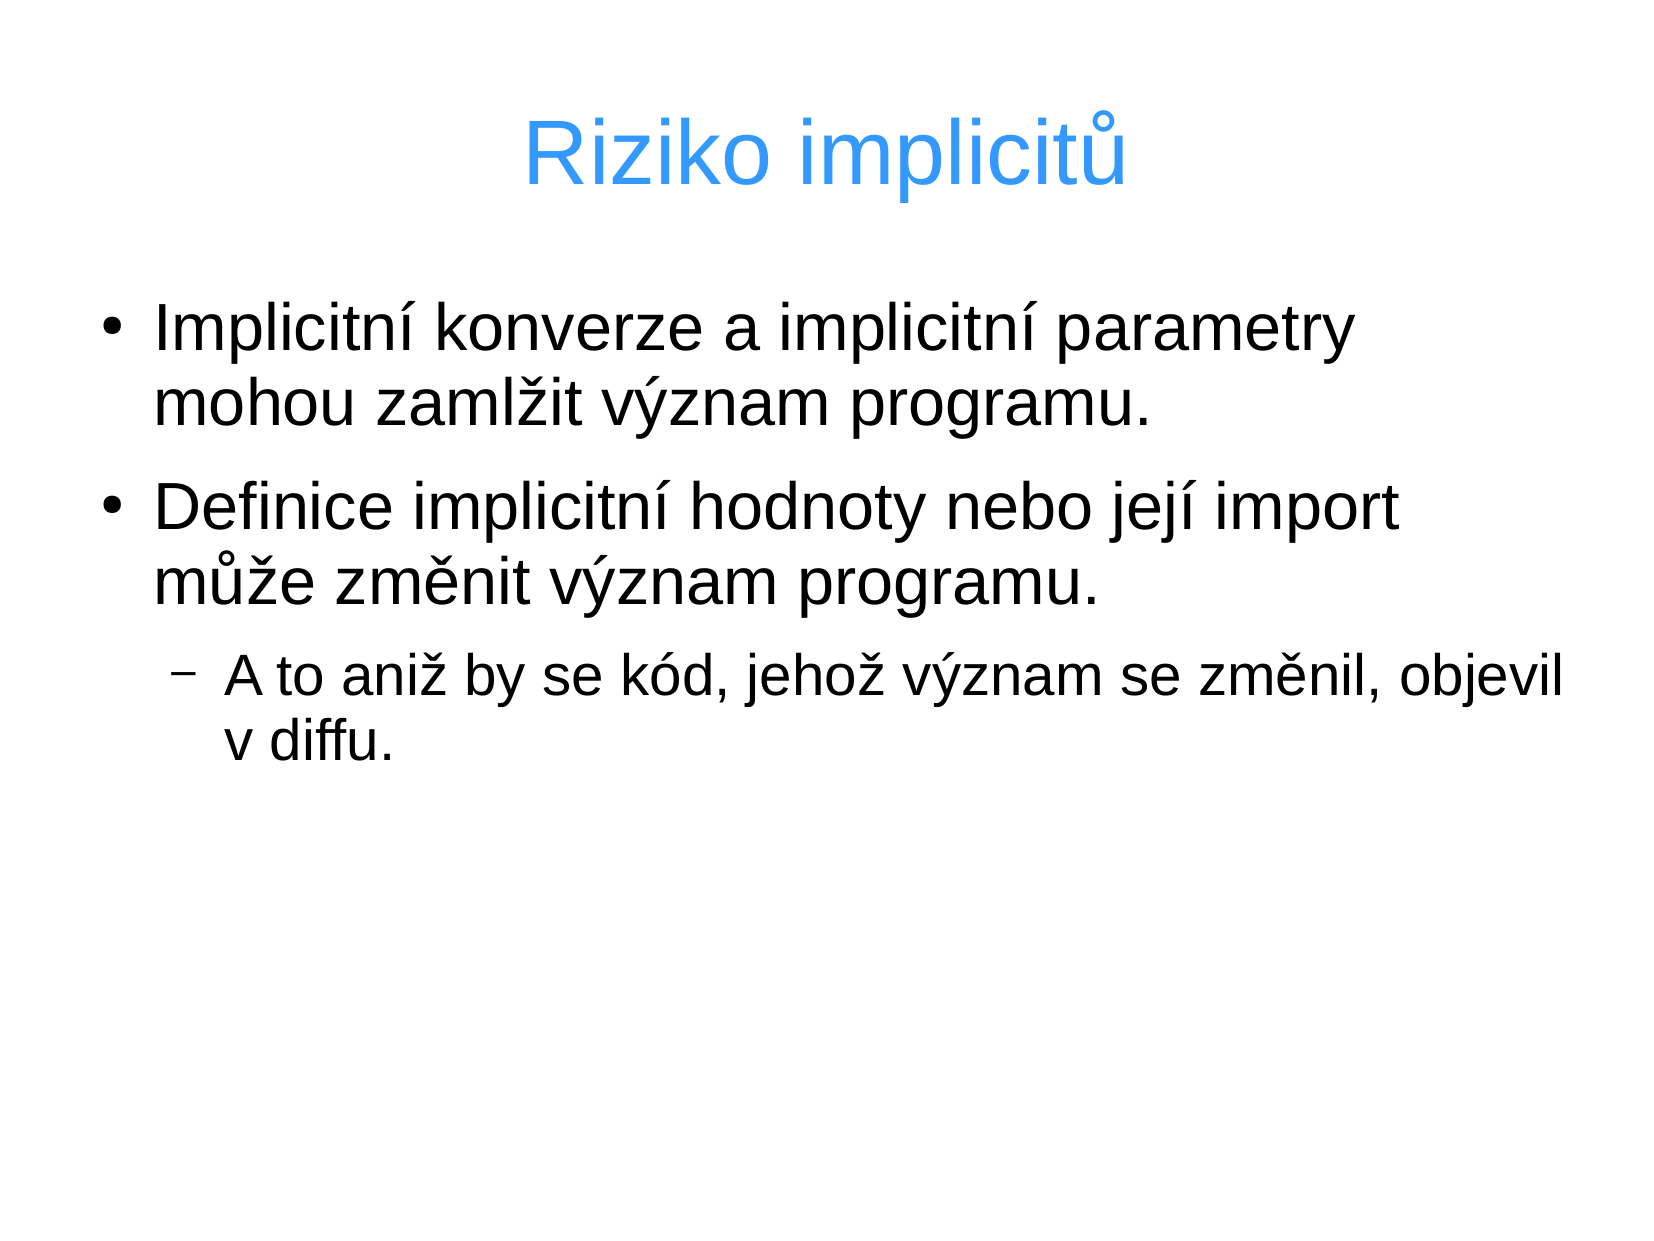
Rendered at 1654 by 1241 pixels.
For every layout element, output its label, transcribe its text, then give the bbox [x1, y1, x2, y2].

title Riziko implicitů [82, 49, 1571, 257]
list Implicitní konverze a implicitní parametry mohou zamlžit význam programu. Definice implicitní hodnoty nebo její import může změnit význam programu. A to aniž by se kód, jehož význam se změnil, objevil v diffu. [82, 290, 1571, 1010]
